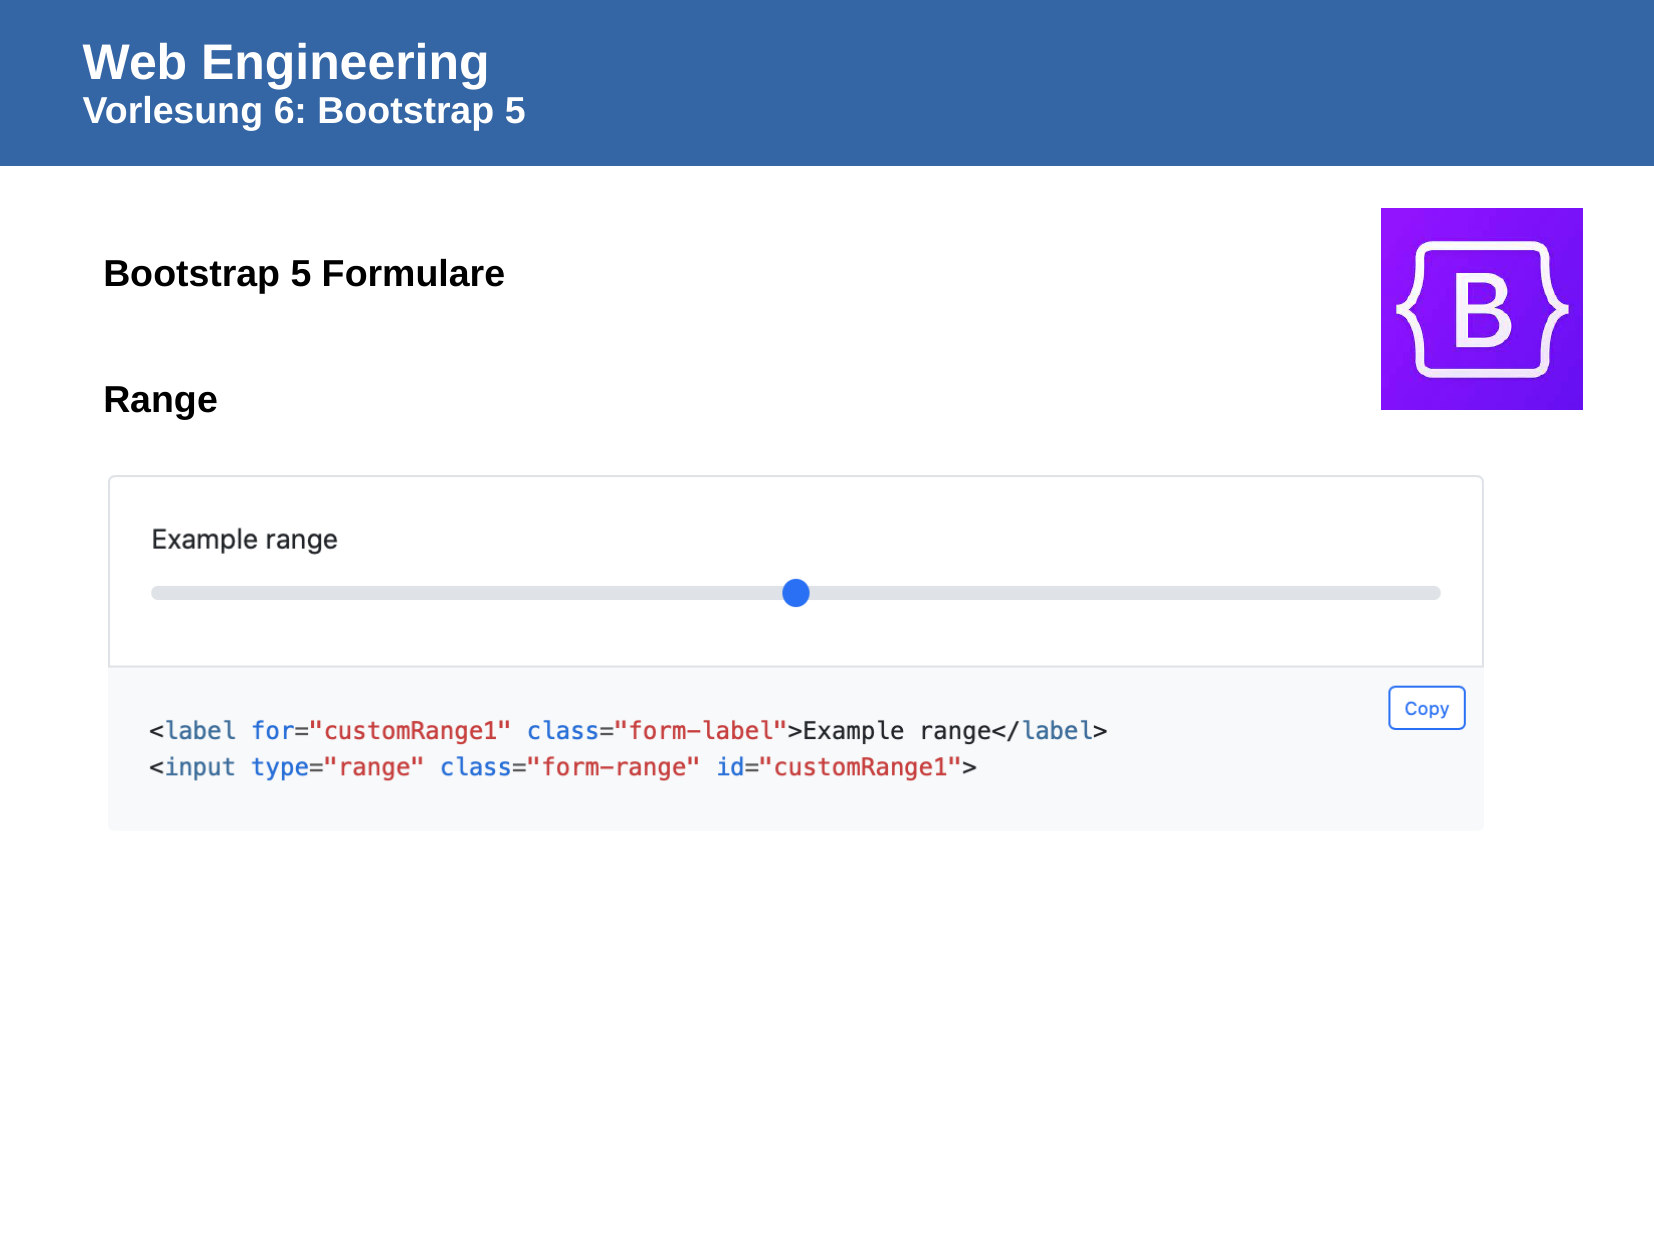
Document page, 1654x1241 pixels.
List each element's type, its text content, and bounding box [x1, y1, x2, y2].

text_box Bootstrap 5 Formulare Range [88, 224, 1595, 1241]
picture [100, 466, 1501, 859]
title Web Engineering Vorlesung 6: Bootstrap 5 [82, 0, 1571, 166]
picture [1381, 208, 1583, 410]
